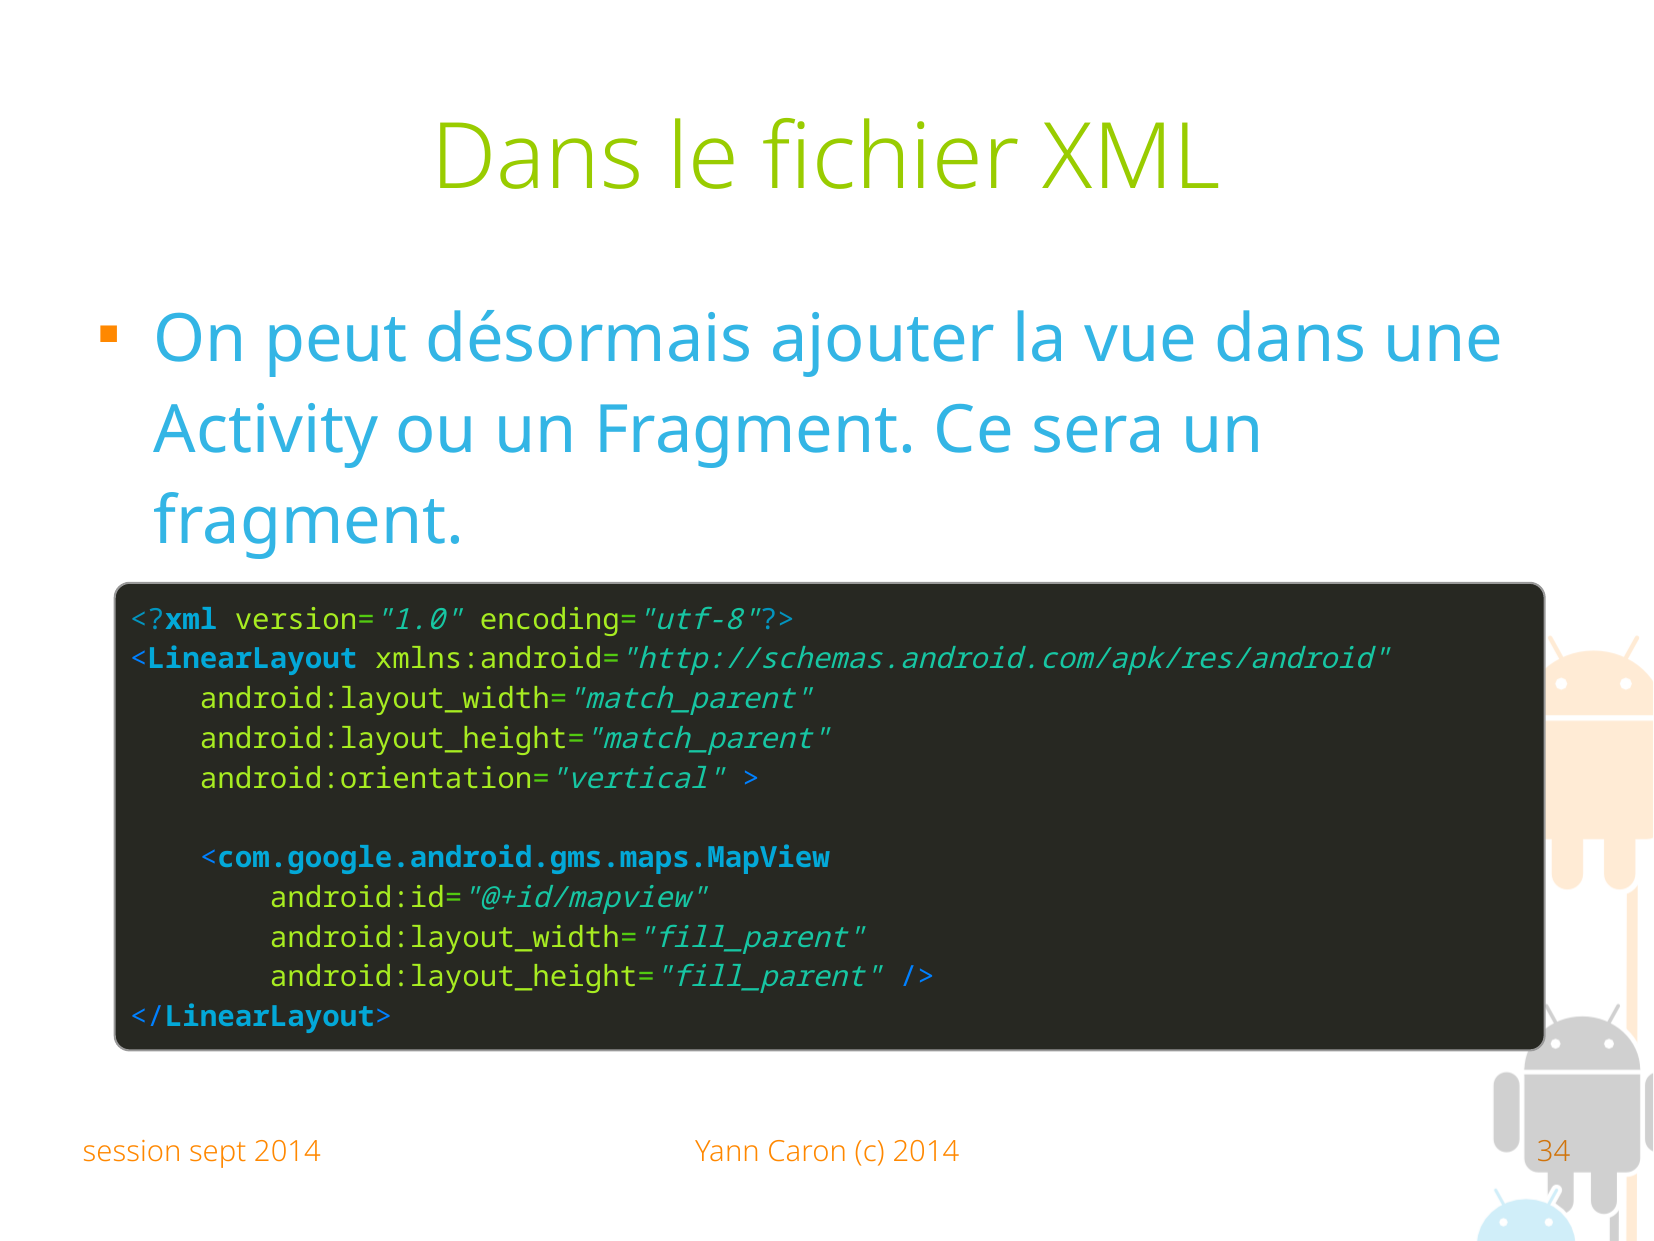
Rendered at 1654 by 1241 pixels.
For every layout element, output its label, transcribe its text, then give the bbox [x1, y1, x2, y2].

picture [240, 423, 1654, 1241]
list On peut désormais ajouter la vue dans une Activity ou un Fragment. Ce sera un fragment. [82, 290, 1571, 601]
title Dans le fichier XML [82, 49, 1571, 257]
text_box <?xml version="1.0" encoding="utf-8"?> <LinearLayout xmlns:android="http://schemas.android.com/apk/res/android" android:layout_width="match_parent" android:layout_height="match_parent" android:orientation="vertical" > <com.google.android.gms.maps.MapView android:id="@+id/mapview" android:layout_width="fill_parent" android:layout_height="fill_parent" /> </LinearLayout> [114, 582, 1545, 991]
